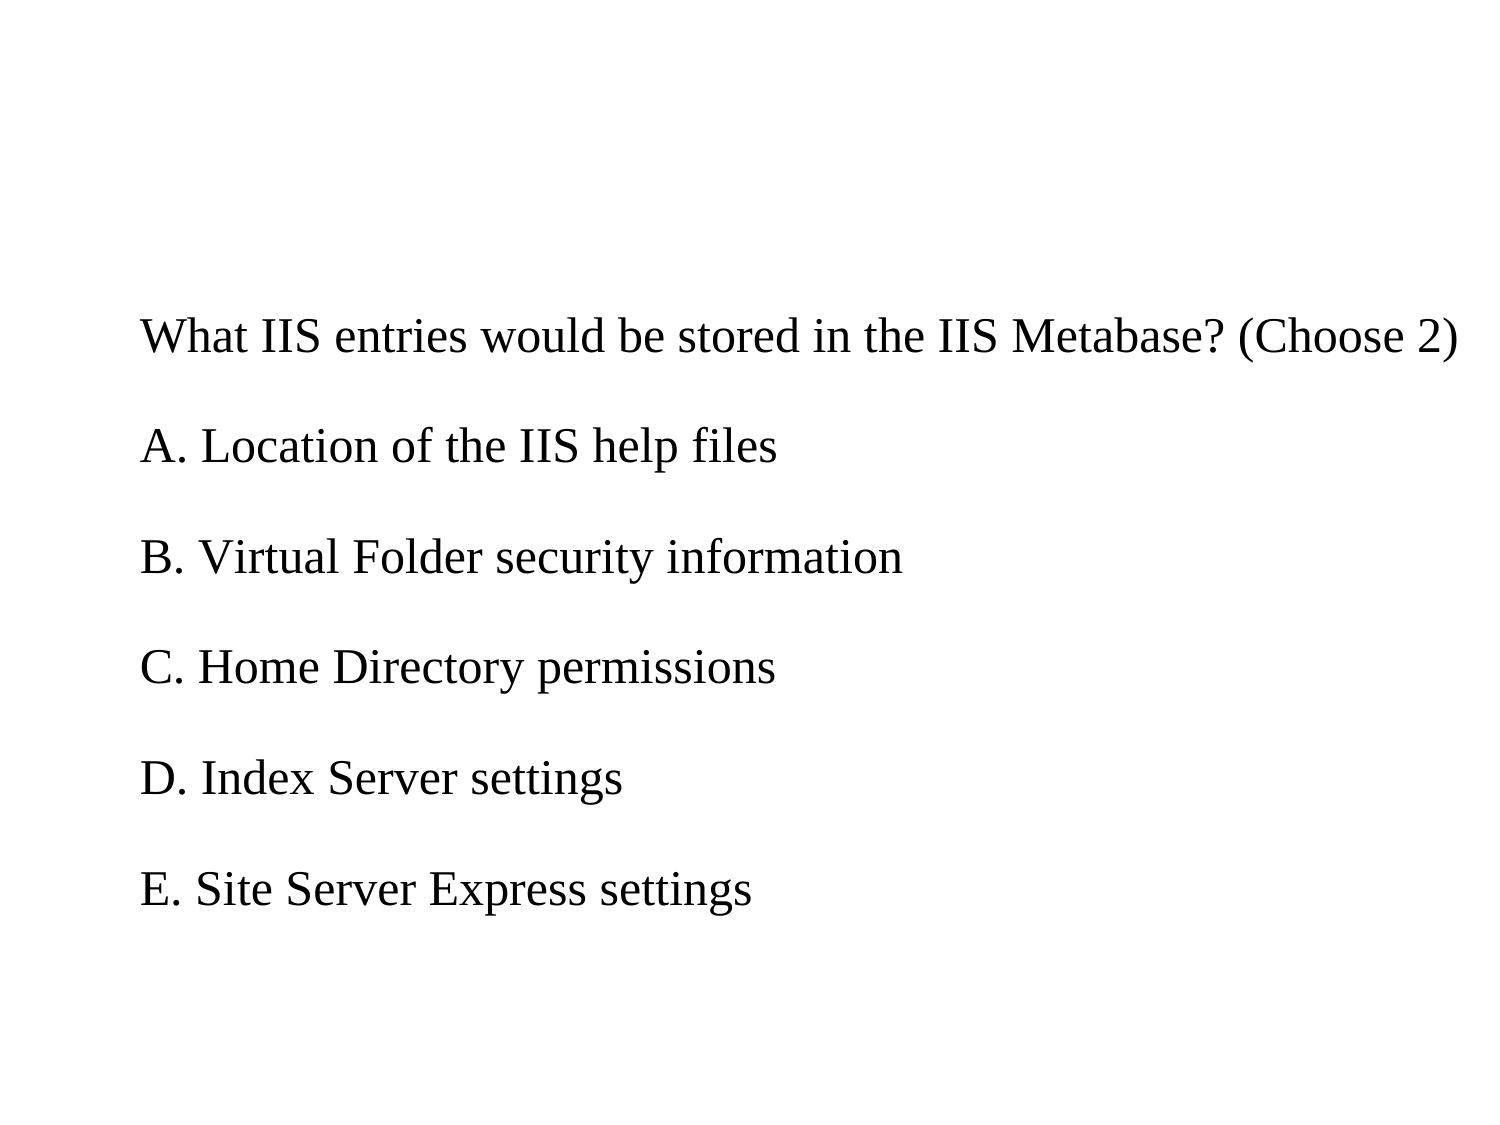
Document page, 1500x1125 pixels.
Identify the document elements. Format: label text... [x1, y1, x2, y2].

text_box What IIS entries would be stored in the IIS Metabase? (Choose 2) A. Location of the IIS help files B. Virtual Folder security information C. Home Directory permissions D. Index Server settings E. Site Server Express settings [125, 299, 1488, 924]
